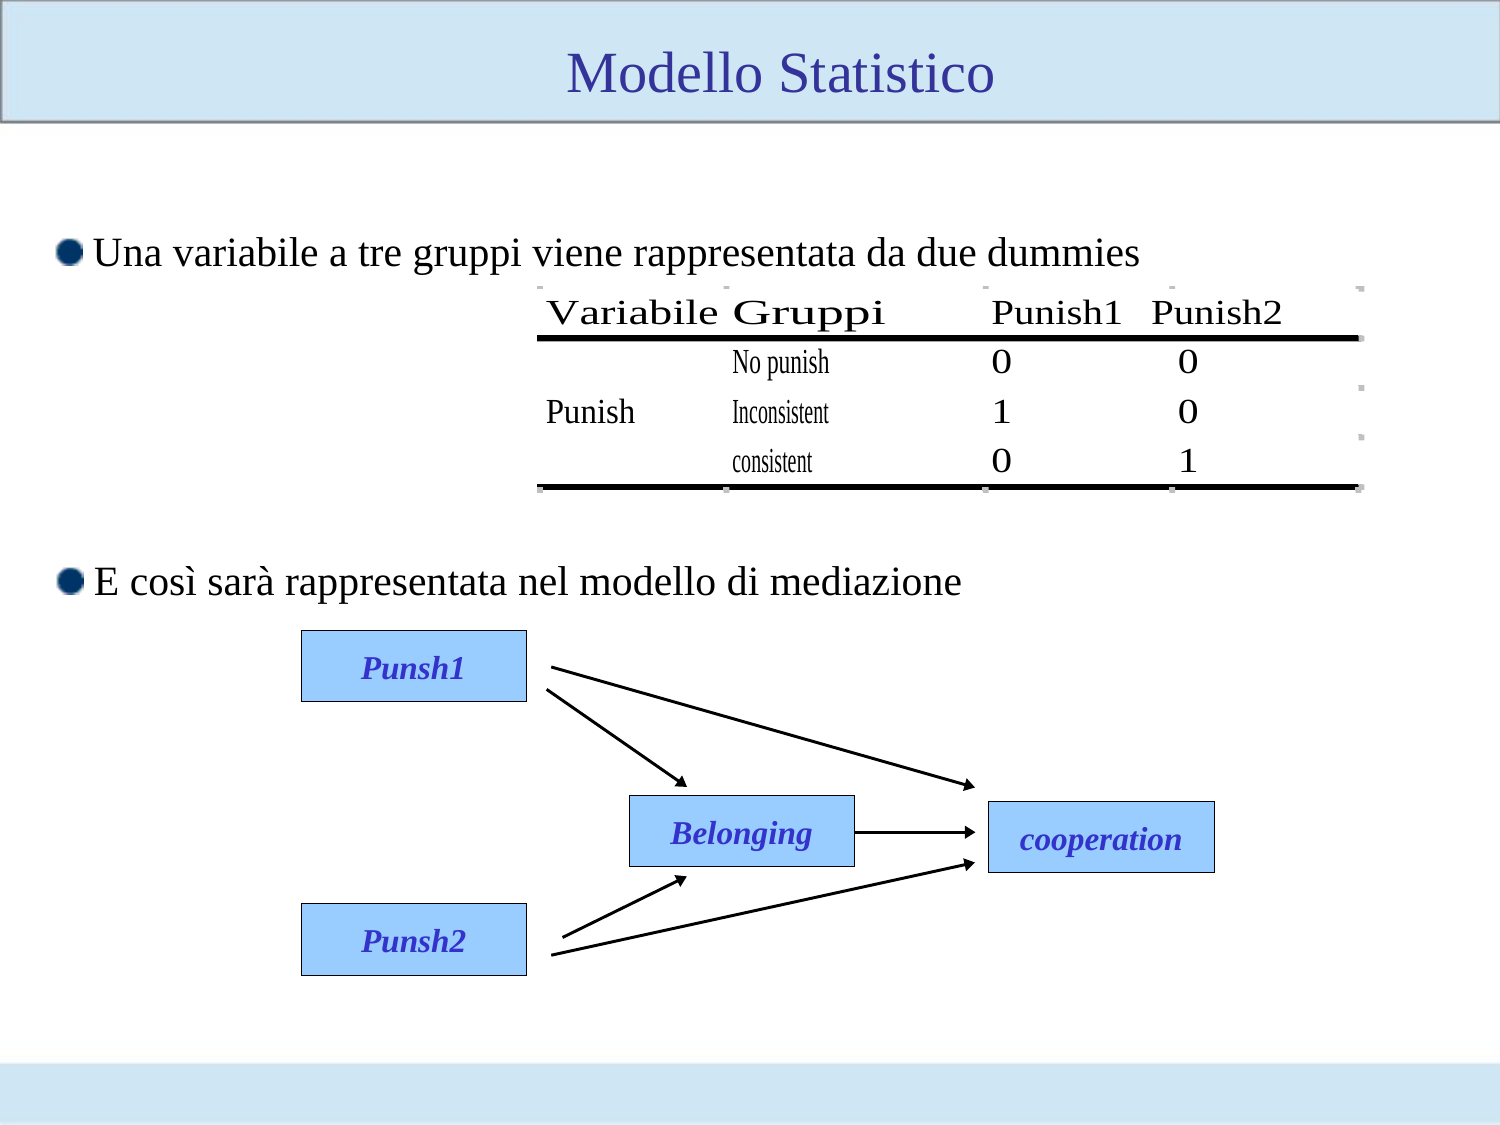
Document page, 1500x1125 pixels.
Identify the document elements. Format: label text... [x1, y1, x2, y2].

text_box Punish2 [1151, 288, 1284, 332]
text_box consistent [732, 437, 813, 480]
text_box Belonging [629, 795, 855, 867]
text_box 1 [991, 388, 1013, 431]
text_box Inconsistent [732, 388, 830, 431]
text_box Variabile [545, 288, 719, 332]
text_box Una variabile a tre gruppi viene rappresentata da due dummies [37, 187, 1463, 416]
text_box Punish [545, 388, 637, 431]
text_box 0 [1177, 342, 1199, 381]
picture [0, 0, 1500, 1125]
text_box 0 [991, 437, 1013, 480]
text_box Punsh2 [301, 903, 527, 976]
text_box cooperation [988, 801, 1215, 873]
text_box Punish1 [991, 288, 1125, 332]
text_box Gruppi [732, 288, 887, 332]
text_box 0 [991, 342, 1013, 381]
text_box 1 [1177, 437, 1199, 480]
text_box [537, 286, 1365, 493]
text_box No punish [732, 342, 830, 381]
title Modello Statistico [249, 21, 1313, 117]
text_box 0 [1177, 388, 1199, 431]
text_box E così sarà rappresentata nel modello di mediazione [38, 516, 1464, 745]
